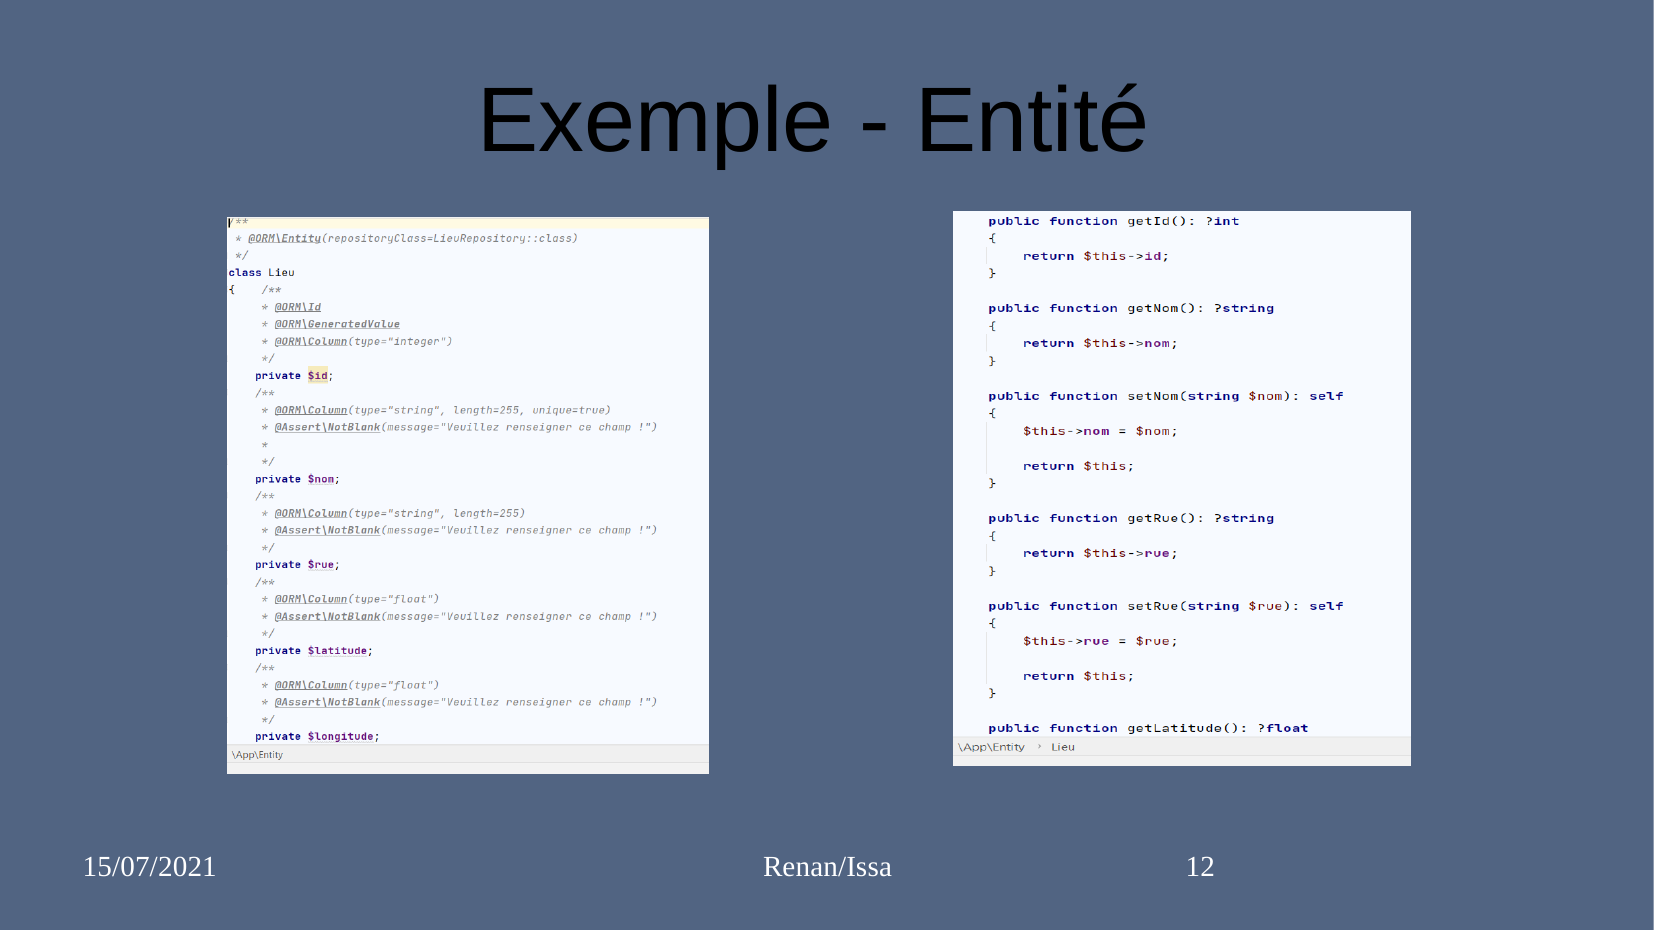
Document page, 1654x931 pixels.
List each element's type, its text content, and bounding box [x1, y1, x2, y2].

text_box 15/07/2021 [82, 847, 468, 912]
picture [953, 211, 1411, 766]
text_box [1185, 847, 1571, 912]
text_box Renan/Issa [565, 847, 1090, 912]
picture [227, 217, 709, 774]
title Exemple - Entité [82, 37, 1571, 193]
